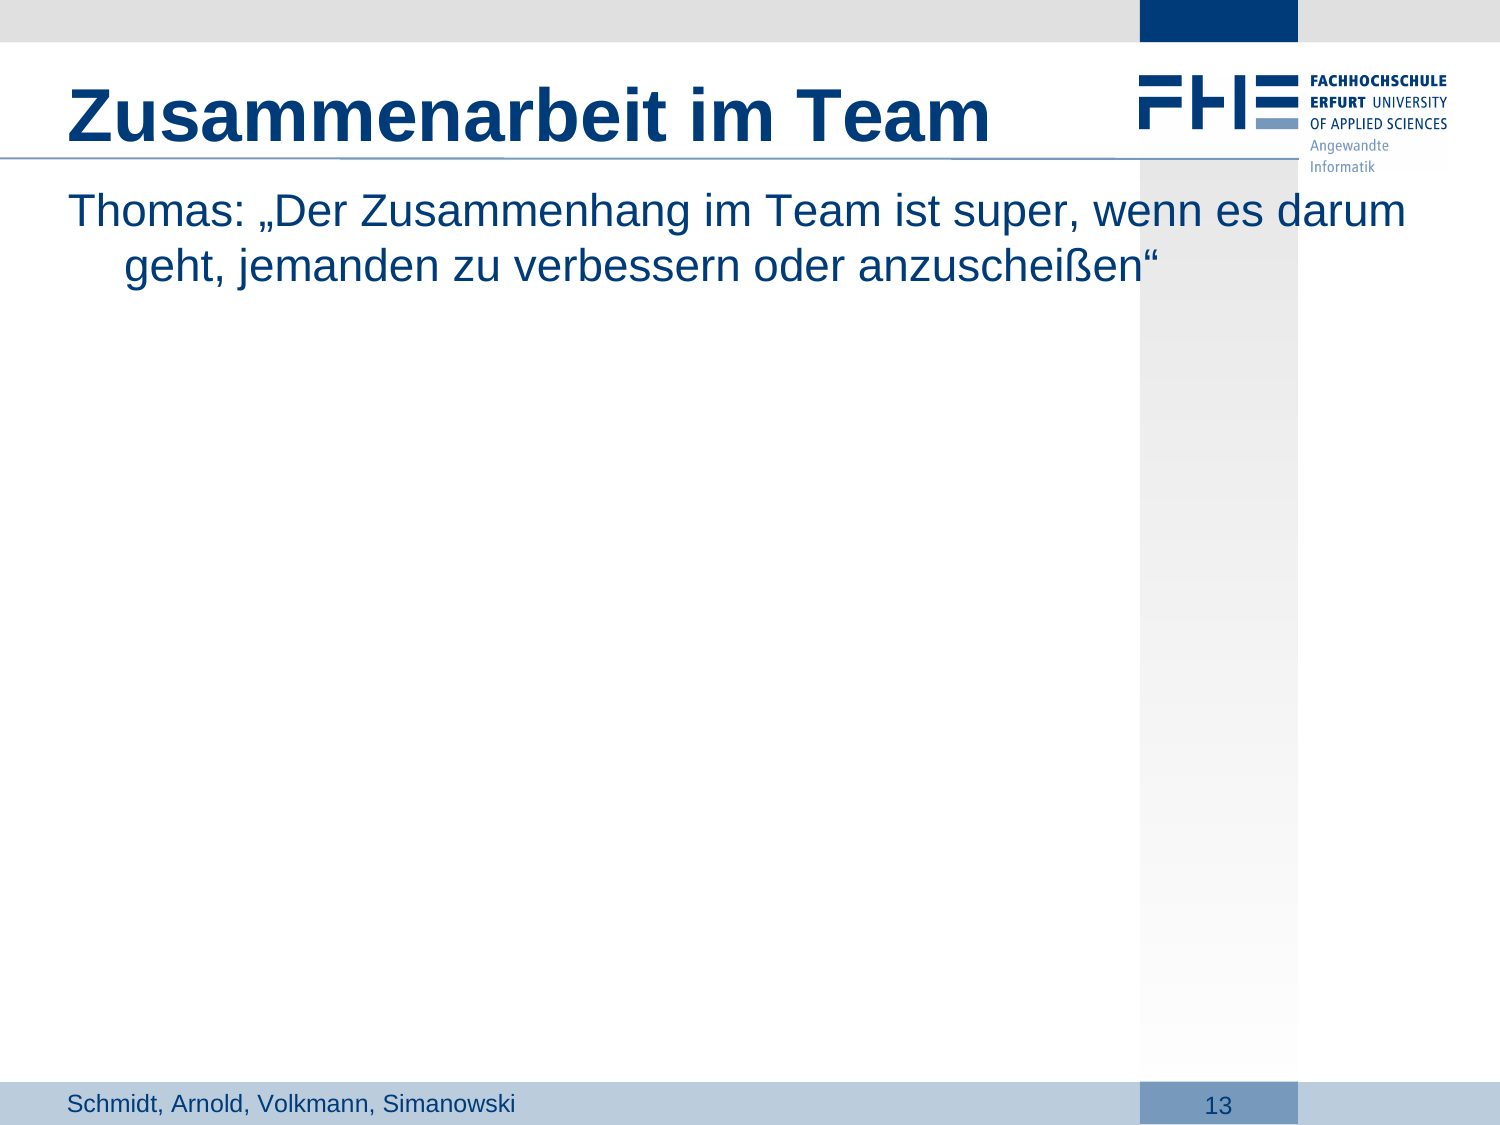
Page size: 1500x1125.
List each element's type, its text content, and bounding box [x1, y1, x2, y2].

picture [1139, 75, 1447, 172]
title Zusammenarbeit im Team [53, 58, 1140, 142]
list Thomas: „Der Zusammenhang im Team ist super, wenn es darum geht, jemanden zu verbessern oder anzuscheißen“ [53, 172, 1500, 1083]
